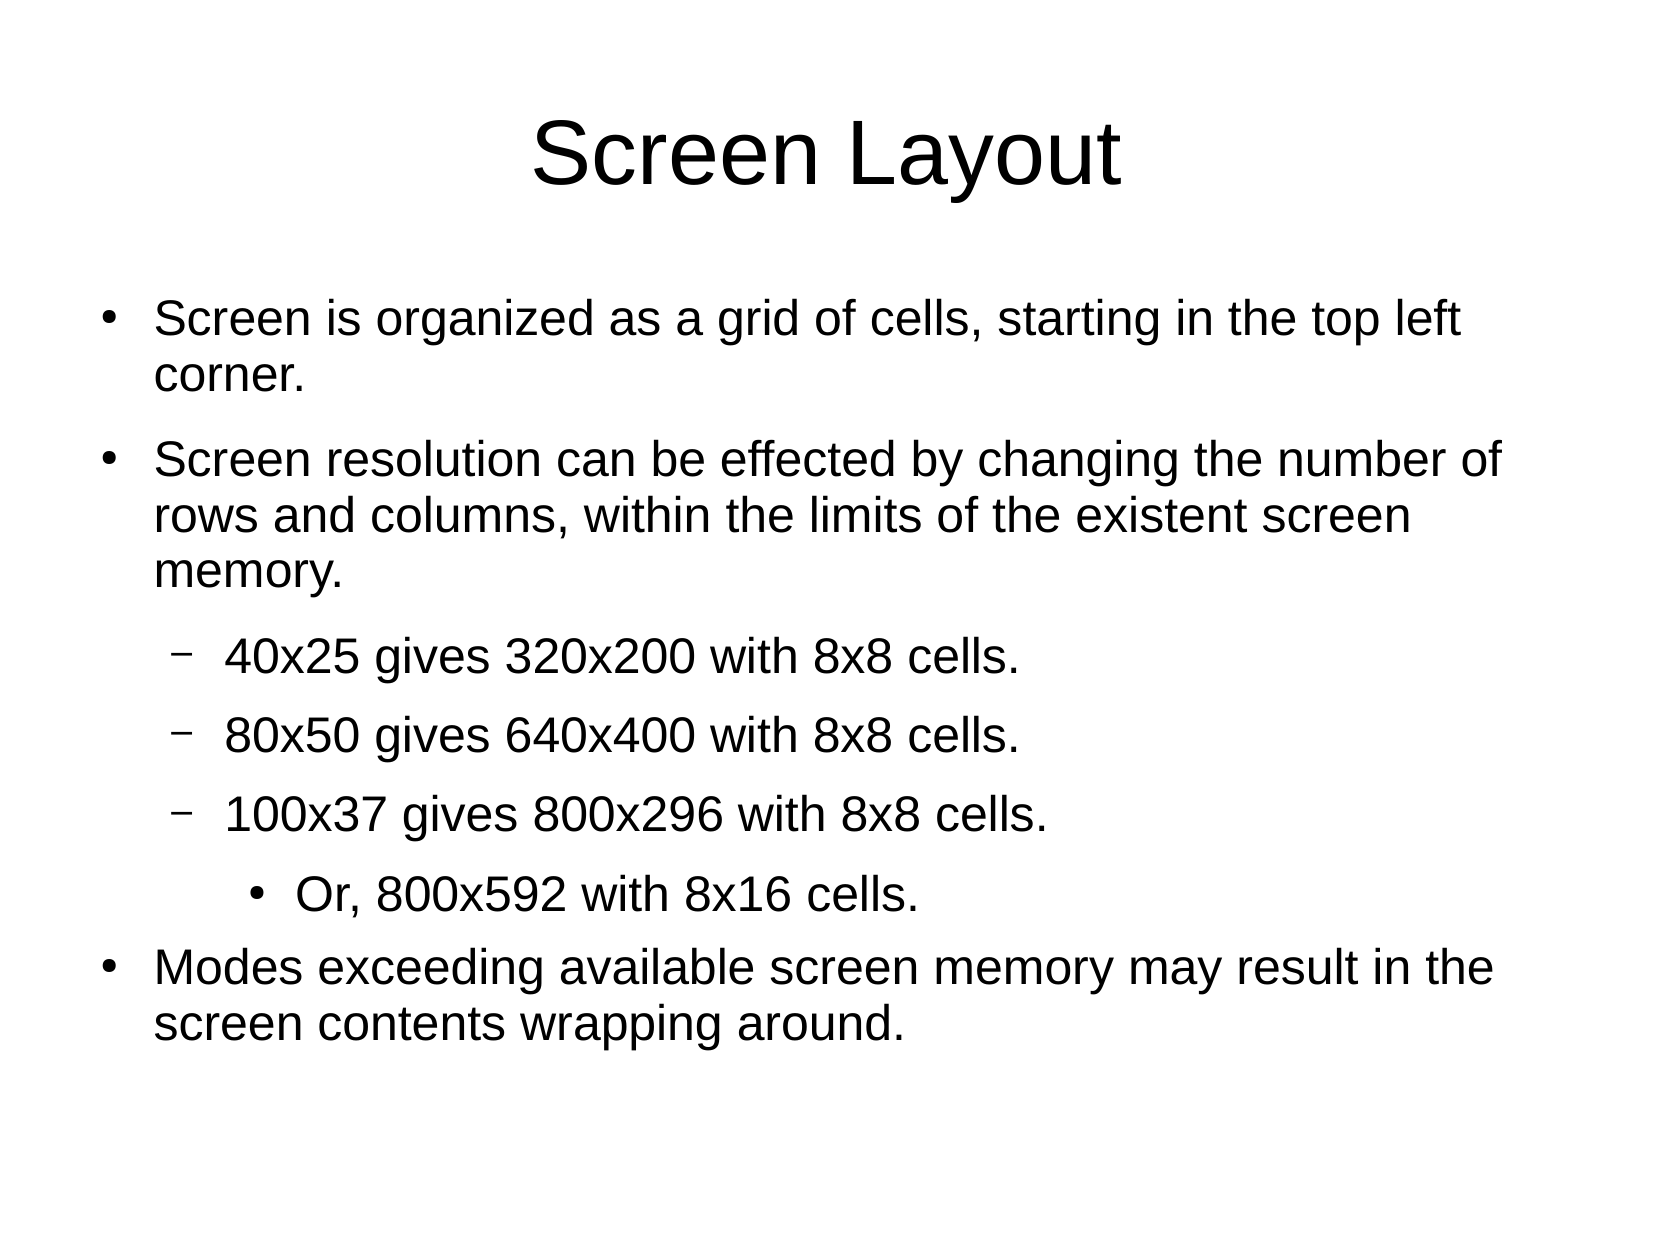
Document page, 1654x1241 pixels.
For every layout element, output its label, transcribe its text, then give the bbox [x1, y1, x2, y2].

list Screen is organized as a grid of cells, starting in the top left corner. Screen resolution can be effected by changing the number of rows and columns, within the limits of the existent screen memory. 40x25 gives 320x200 with 8x8 cells. 80x50 gives 640x400 with 8x8 cells. 100x37 gives 800x296 with 8x8 cells. Or, 800x592 with 8x16 cells. Modes exceeding available screen memory may result in the screen contents wrapping around. [82, 290, 1571, 1109]
title Screen Layout [82, 49, 1571, 257]
